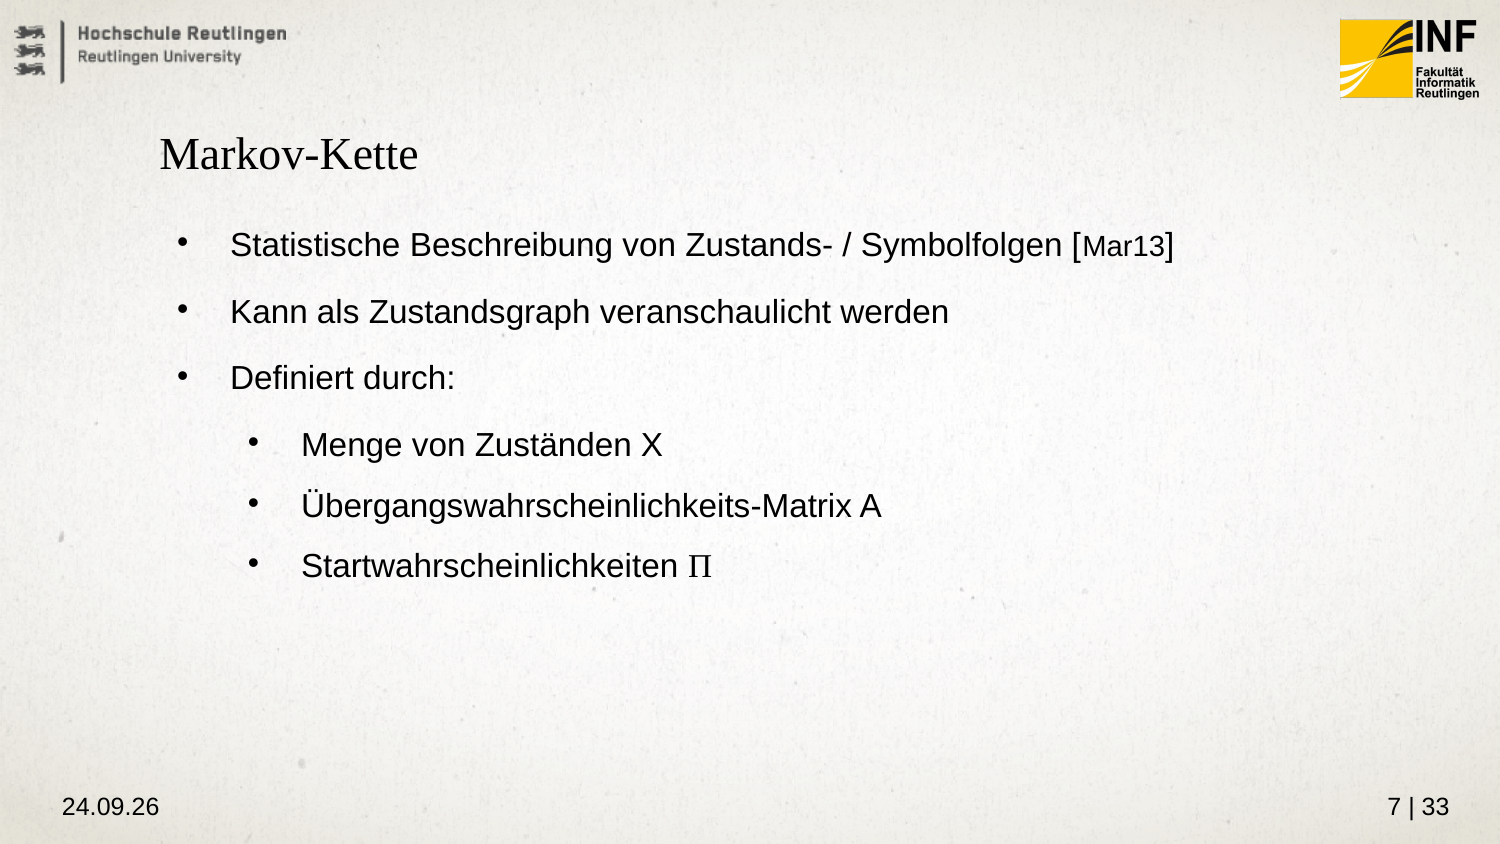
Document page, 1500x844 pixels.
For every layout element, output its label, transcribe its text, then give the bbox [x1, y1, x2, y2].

title Markov-Kette [159, 118, 1341, 188]
list Statistische Beschreibung von Zustands- / Symbolfolgen [Mar13] Kann als Zustandsgraph veranschaulicht werden Definiert durch: Menge von Zuständen X Übergangswahrscheinlichkeits-Matrix A Startwahrscheinlichkeiten Π [159, 224, 1341, 732]
picture [0, 0, 1500, 844]
